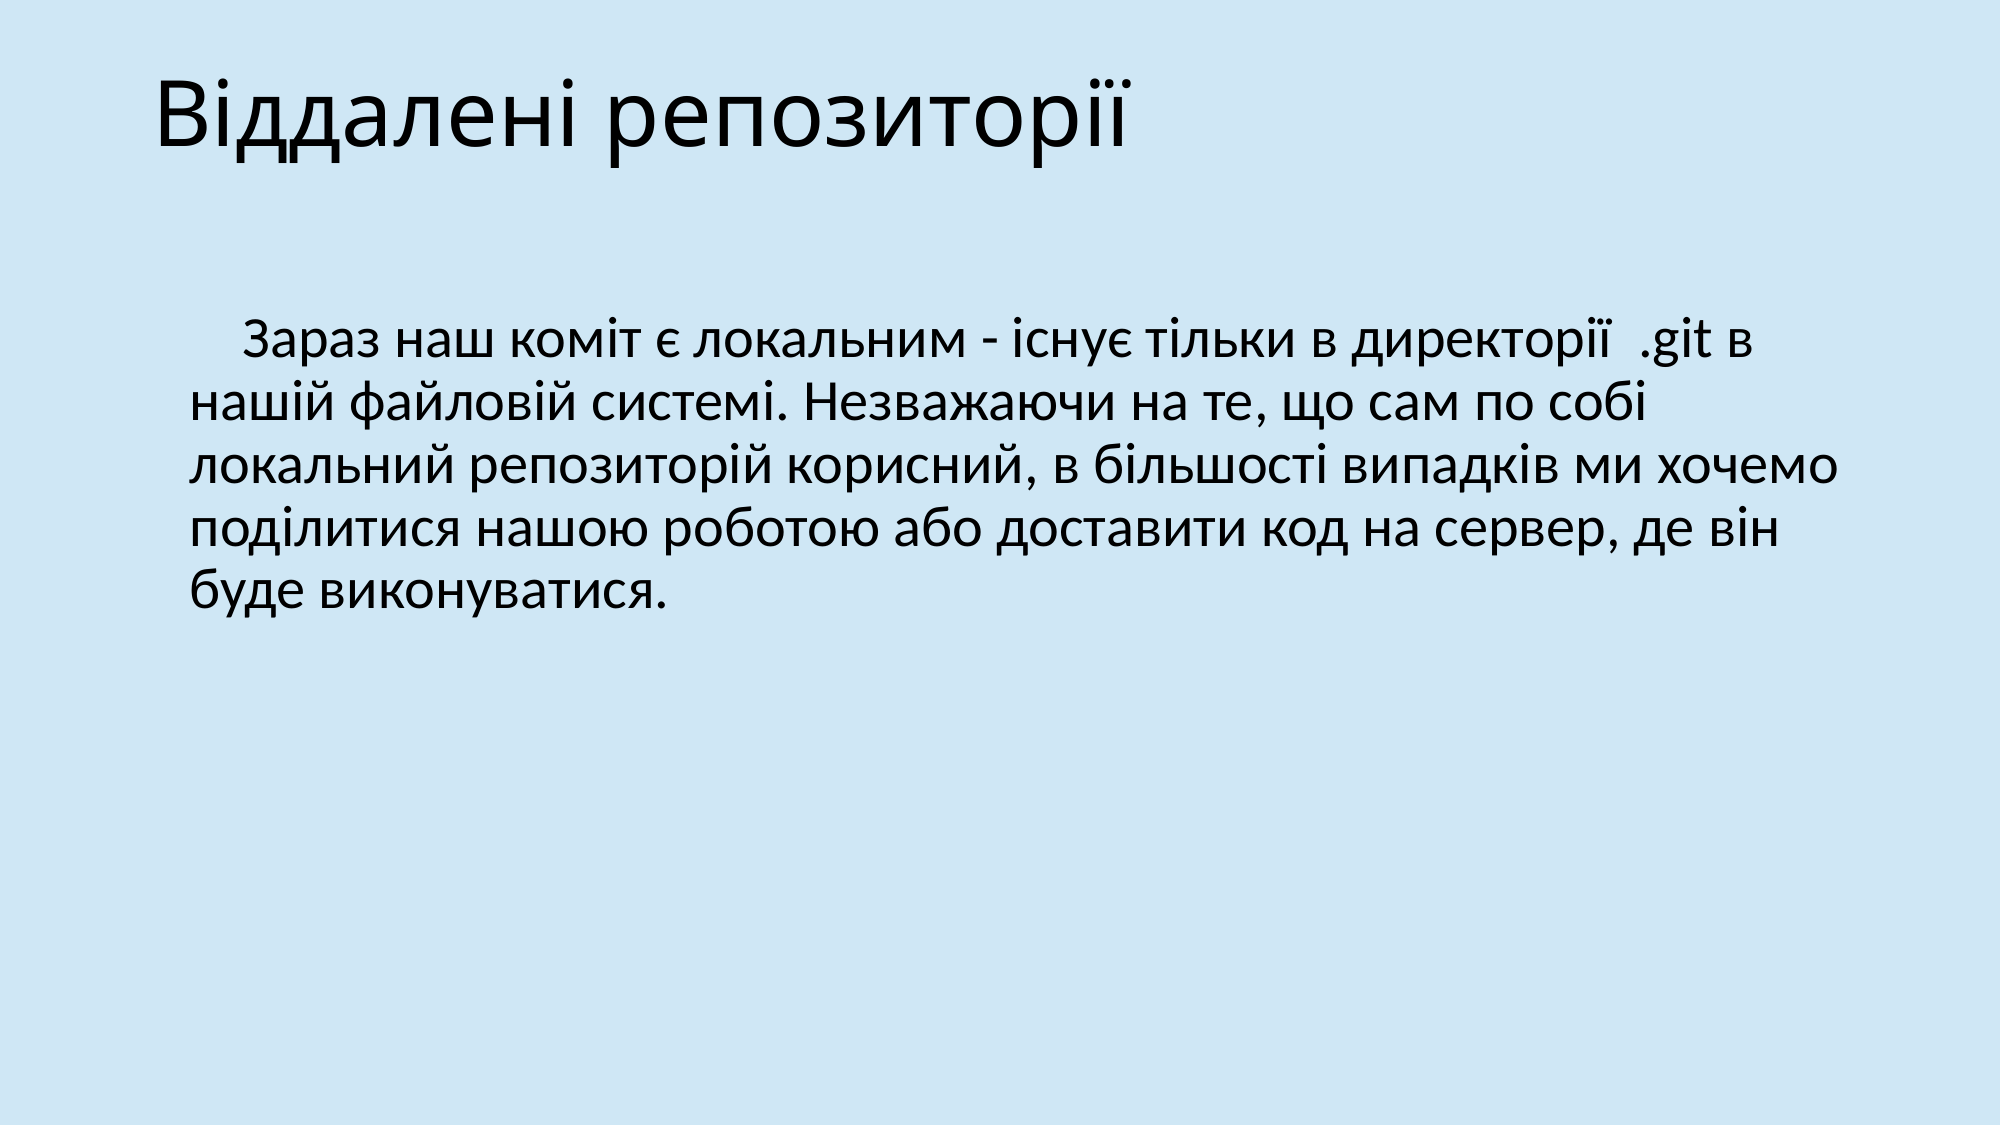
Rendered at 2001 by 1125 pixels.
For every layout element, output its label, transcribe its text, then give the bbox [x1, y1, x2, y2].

title Віддалені репозиторії [137, 59, 1863, 278]
list Зараз наш коміт є локальним - існує тільки в директорії .git в нашій файловій системі. Незважаючи на те, що сам по собі локальний репозиторій корисний, в більшості випадків ми хочемо поділитися нашою роботою або доставити код на сервер, де він буде виконуватися. [137, 299, 1863, 1014]
